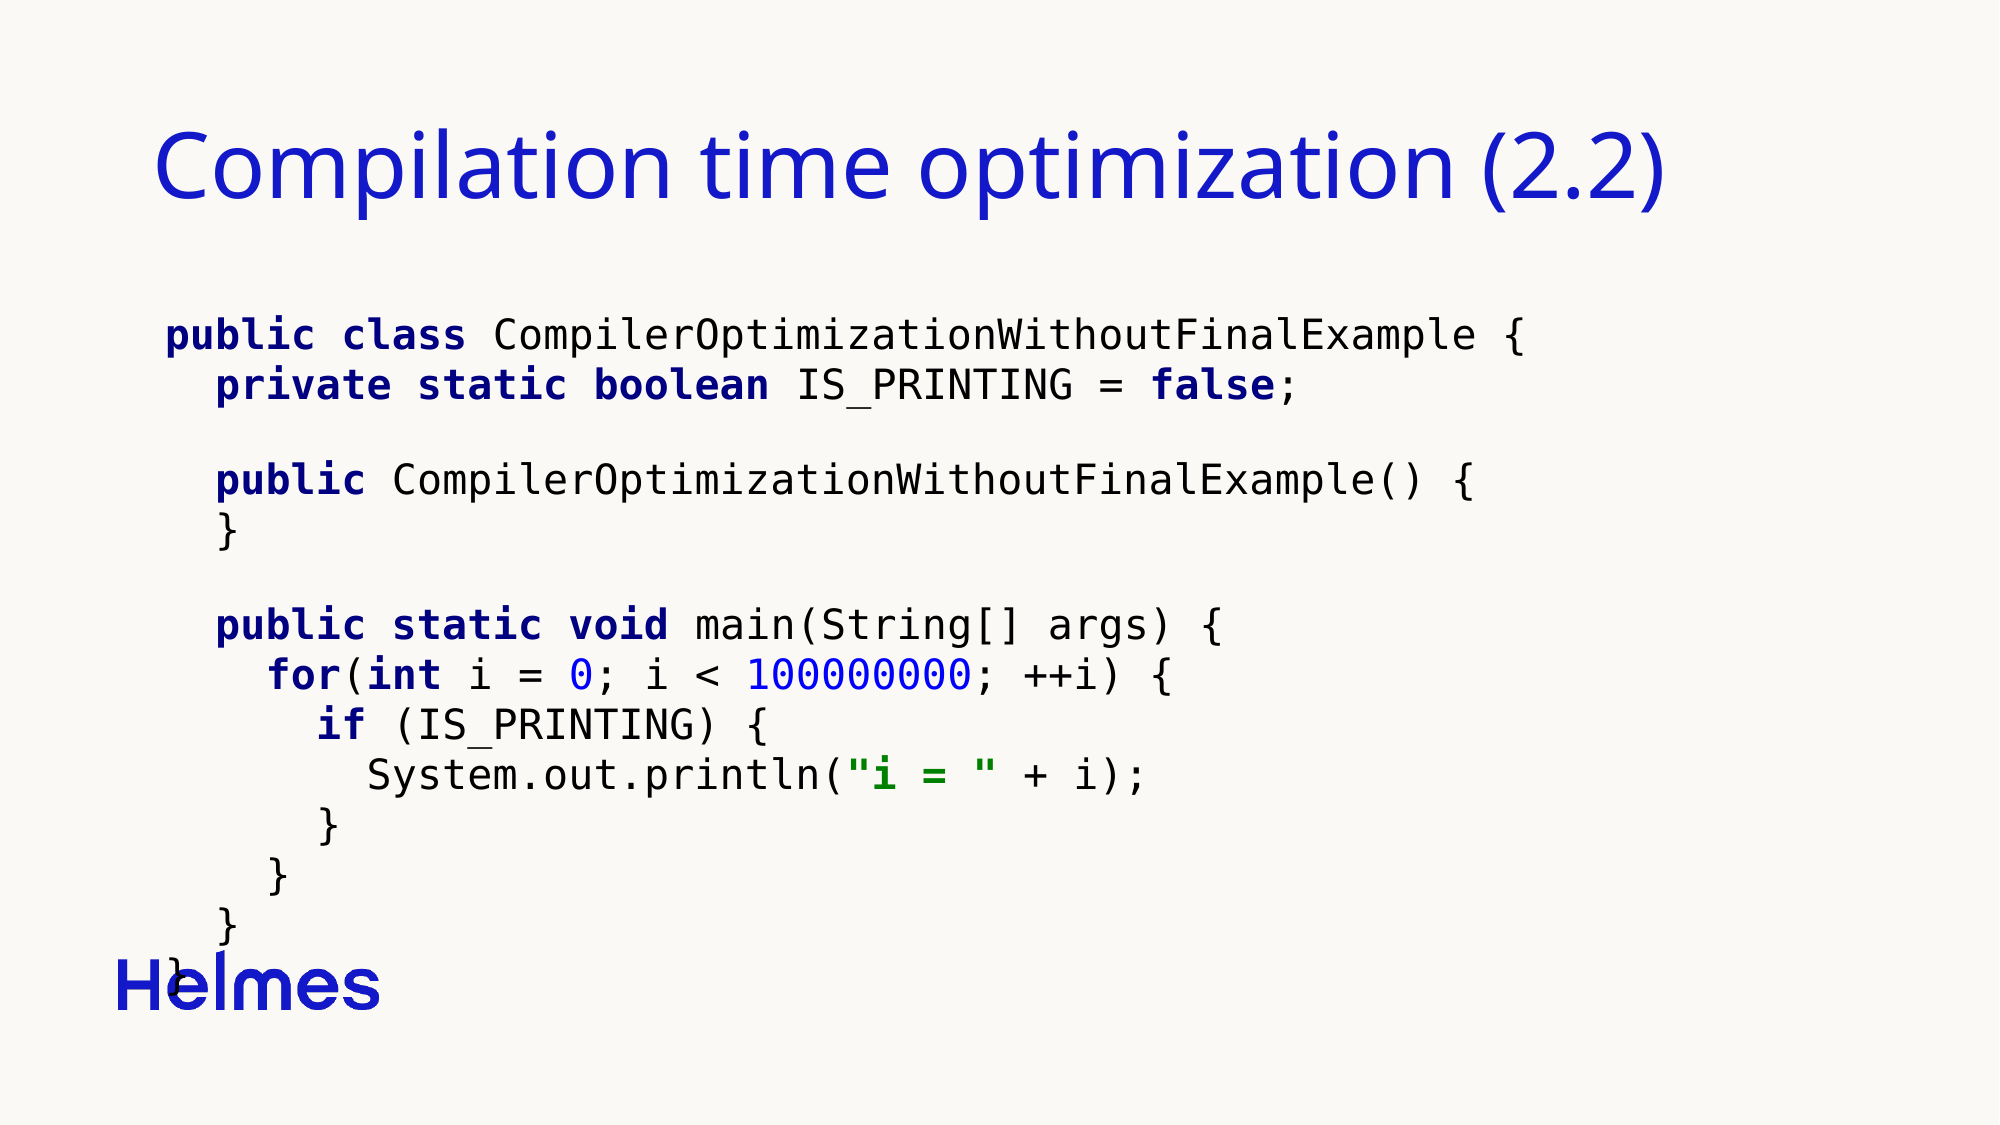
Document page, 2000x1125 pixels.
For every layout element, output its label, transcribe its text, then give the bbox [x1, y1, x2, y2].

picture [118, 950, 379, 1010]
text_box Compilation time optimization (2.2) [137, 59, 1862, 277]
text_box public class CompilerOptimizationWithoutFinalExample { private static boolean IS_PRINTING = false; public CompilerOptimizationWithoutFinalExample() { } public static void main(String[] args) { for(int i = 0; i < 100000000; ++i) { if (IS_PRINTING) { System.out.println("i = " + i); } } } } [149, 299, 1543, 994]
